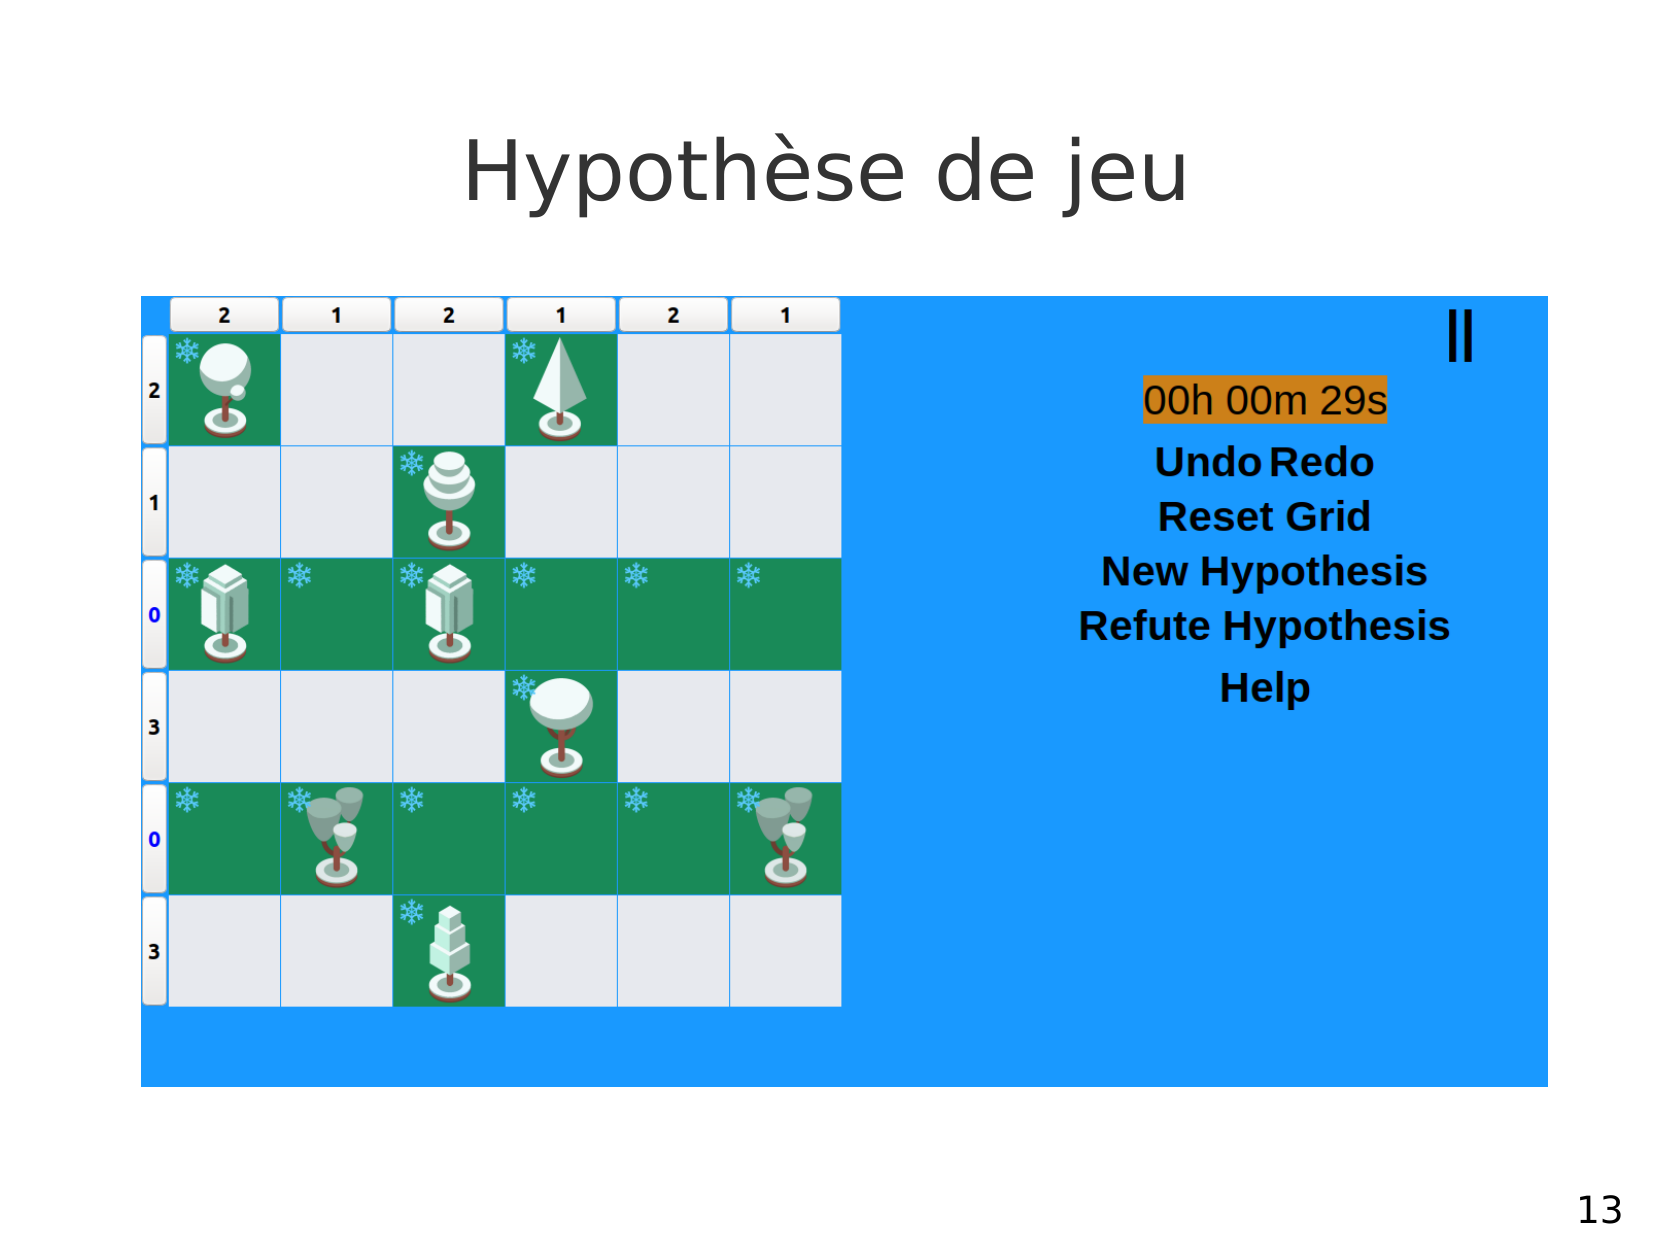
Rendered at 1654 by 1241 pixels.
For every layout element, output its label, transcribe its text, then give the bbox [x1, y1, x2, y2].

title Hypothèse de jeu [114, 73, 1539, 271]
picture [141, 296, 1548, 1087]
text_box 13 [1561, 1181, 1639, 1240]
